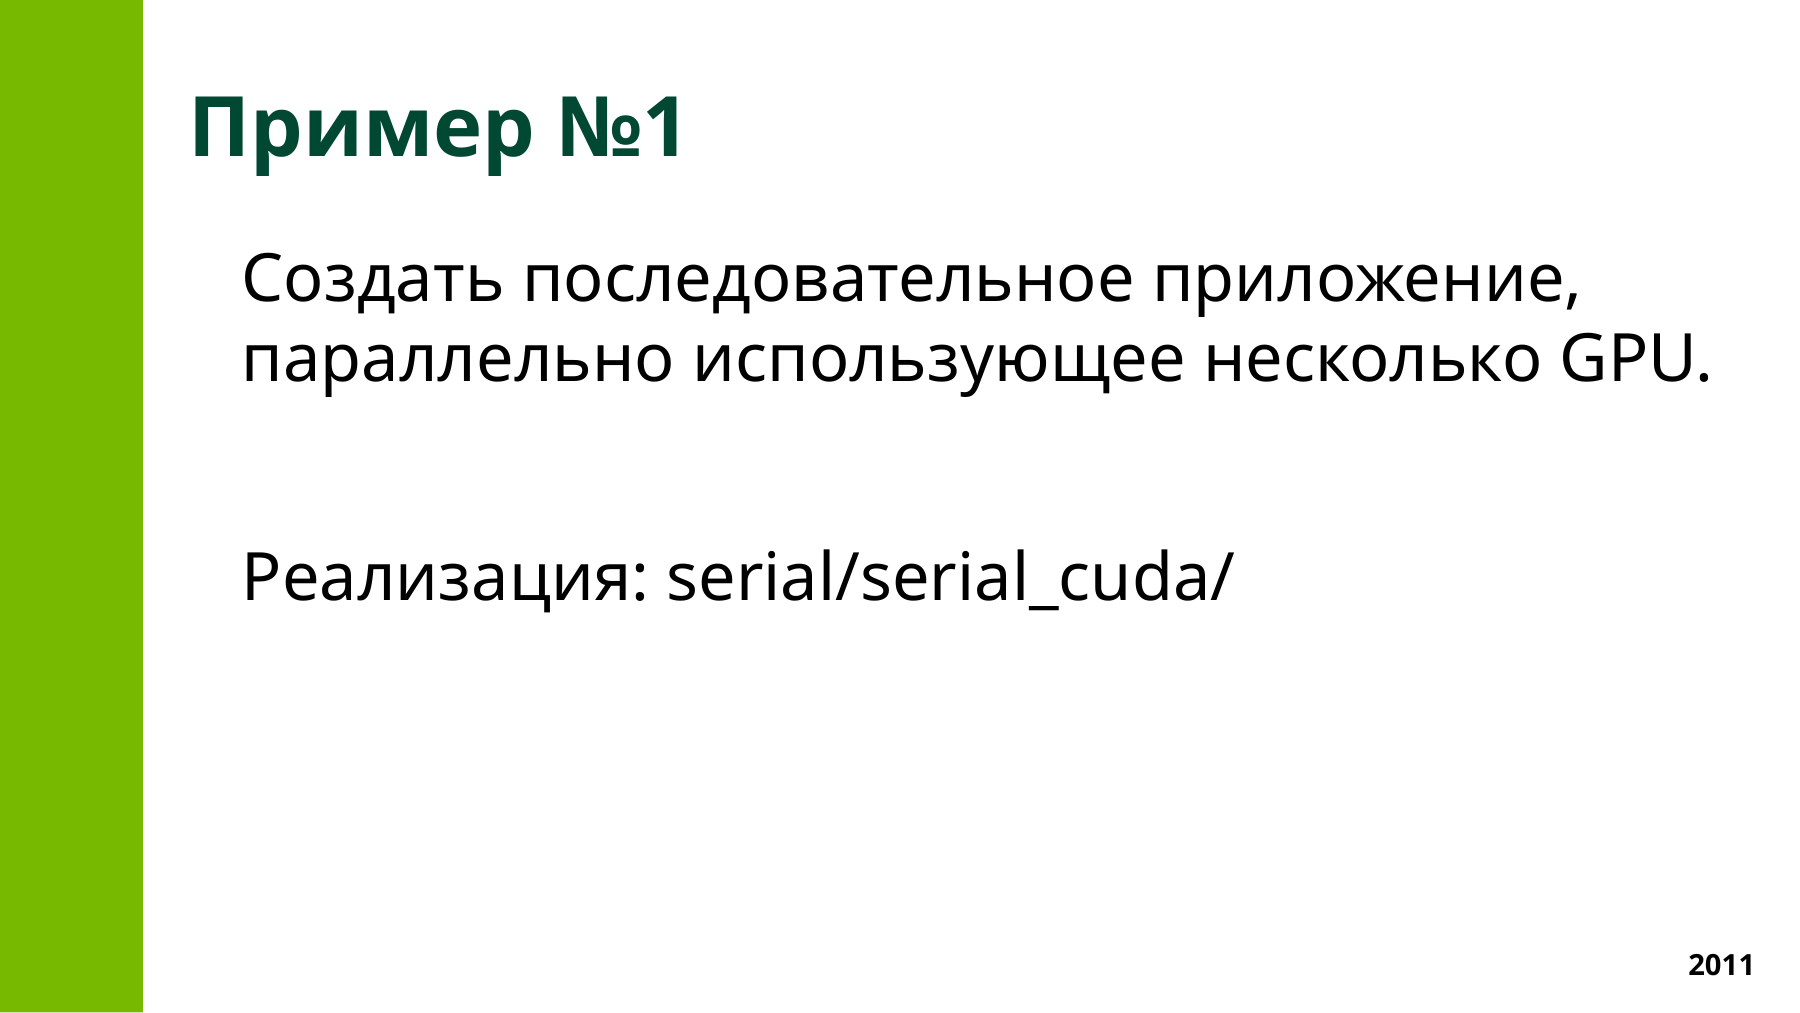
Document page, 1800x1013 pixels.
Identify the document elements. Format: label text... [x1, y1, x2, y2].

list Создать последовательное приложение, параллельно использующее несколько GPU. Реализация: serial/serial_cuda/ [188, 227, 1733, 976]
title Пример №1 [188, 40, 1733, 211]
